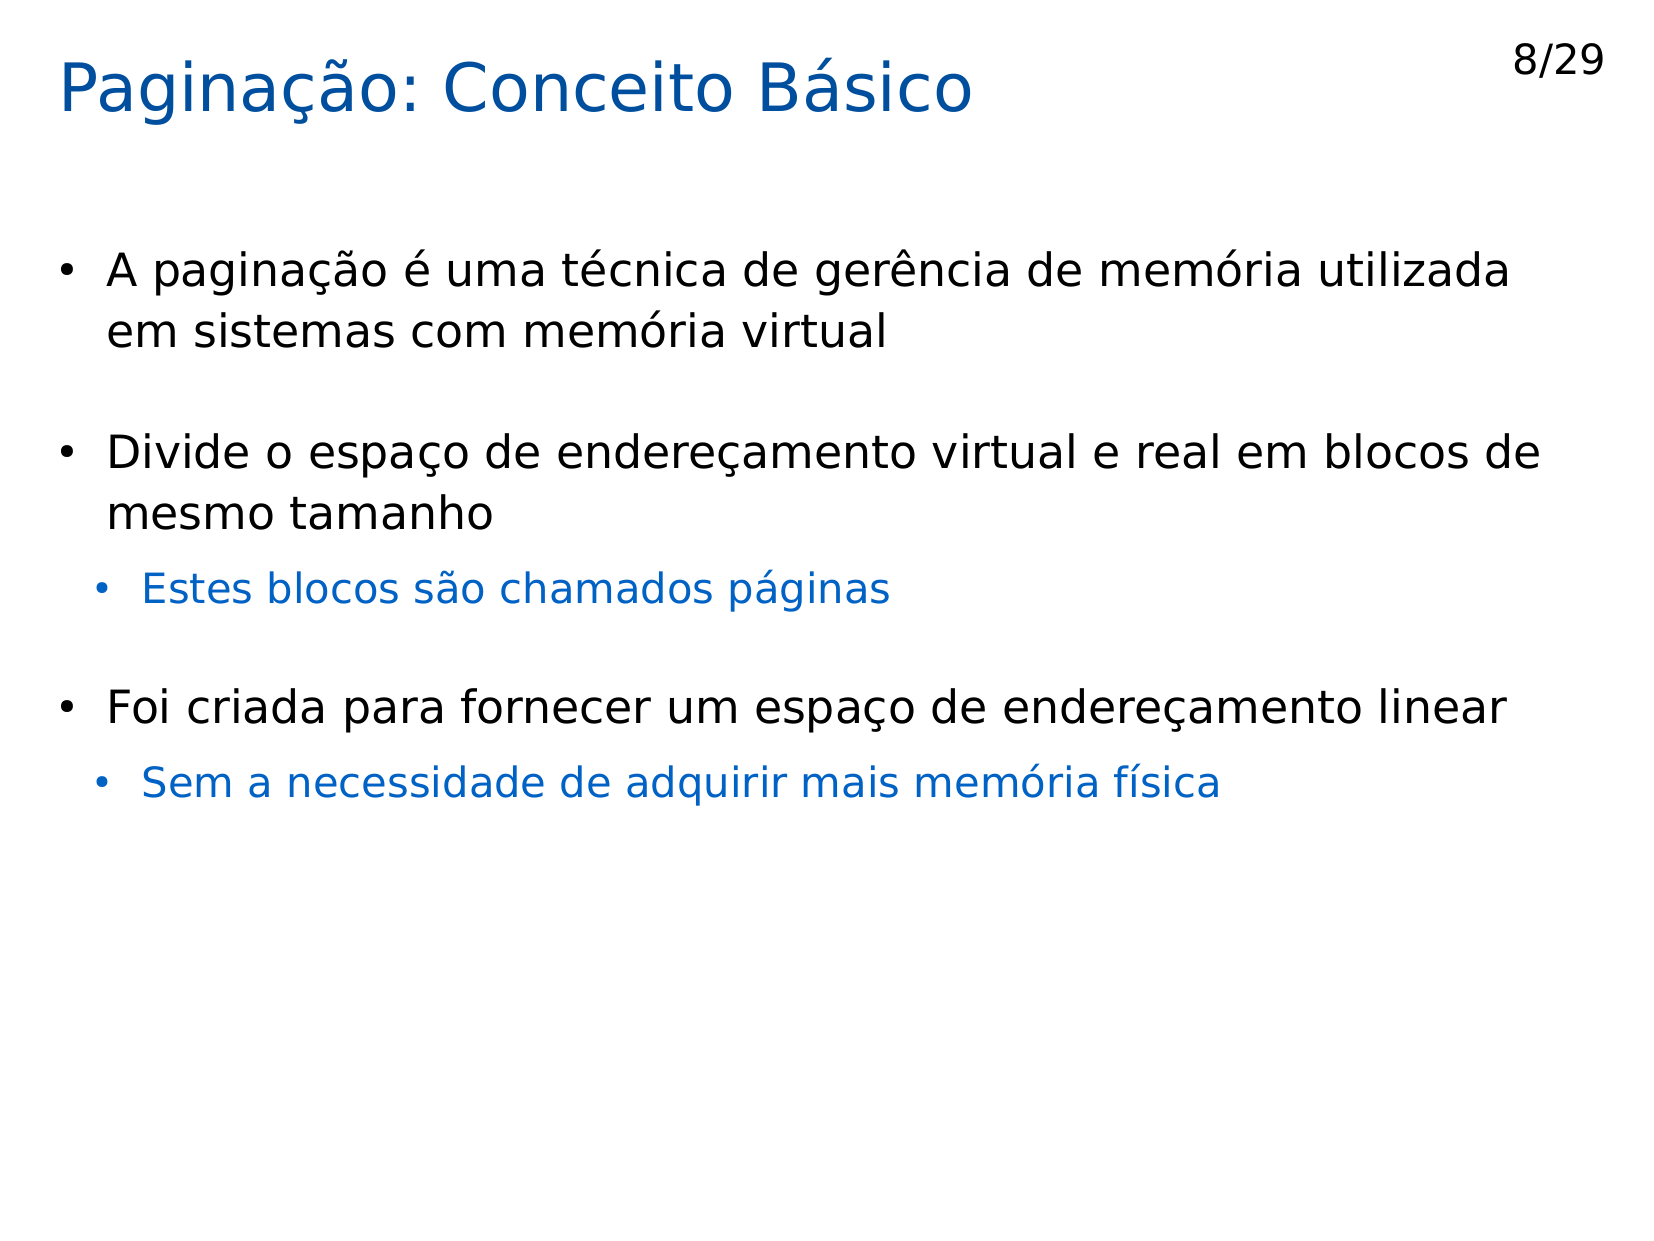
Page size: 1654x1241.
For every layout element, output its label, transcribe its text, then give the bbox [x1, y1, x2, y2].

list A paginação é uma técnica de gerência de memória utilizada em sistemas com memória virtual Divide o espaço de endereçamento virtual e real em blocos de mesmo tamanho Estes blocos são chamados páginas Foi criada para fornecer um espaço de endereçamento linear Sem a necessidade de adquirir mais memória física [59, 236, 1595, 1211]
title Paginação: Conceito Básico [59, 29, 1506, 148]
